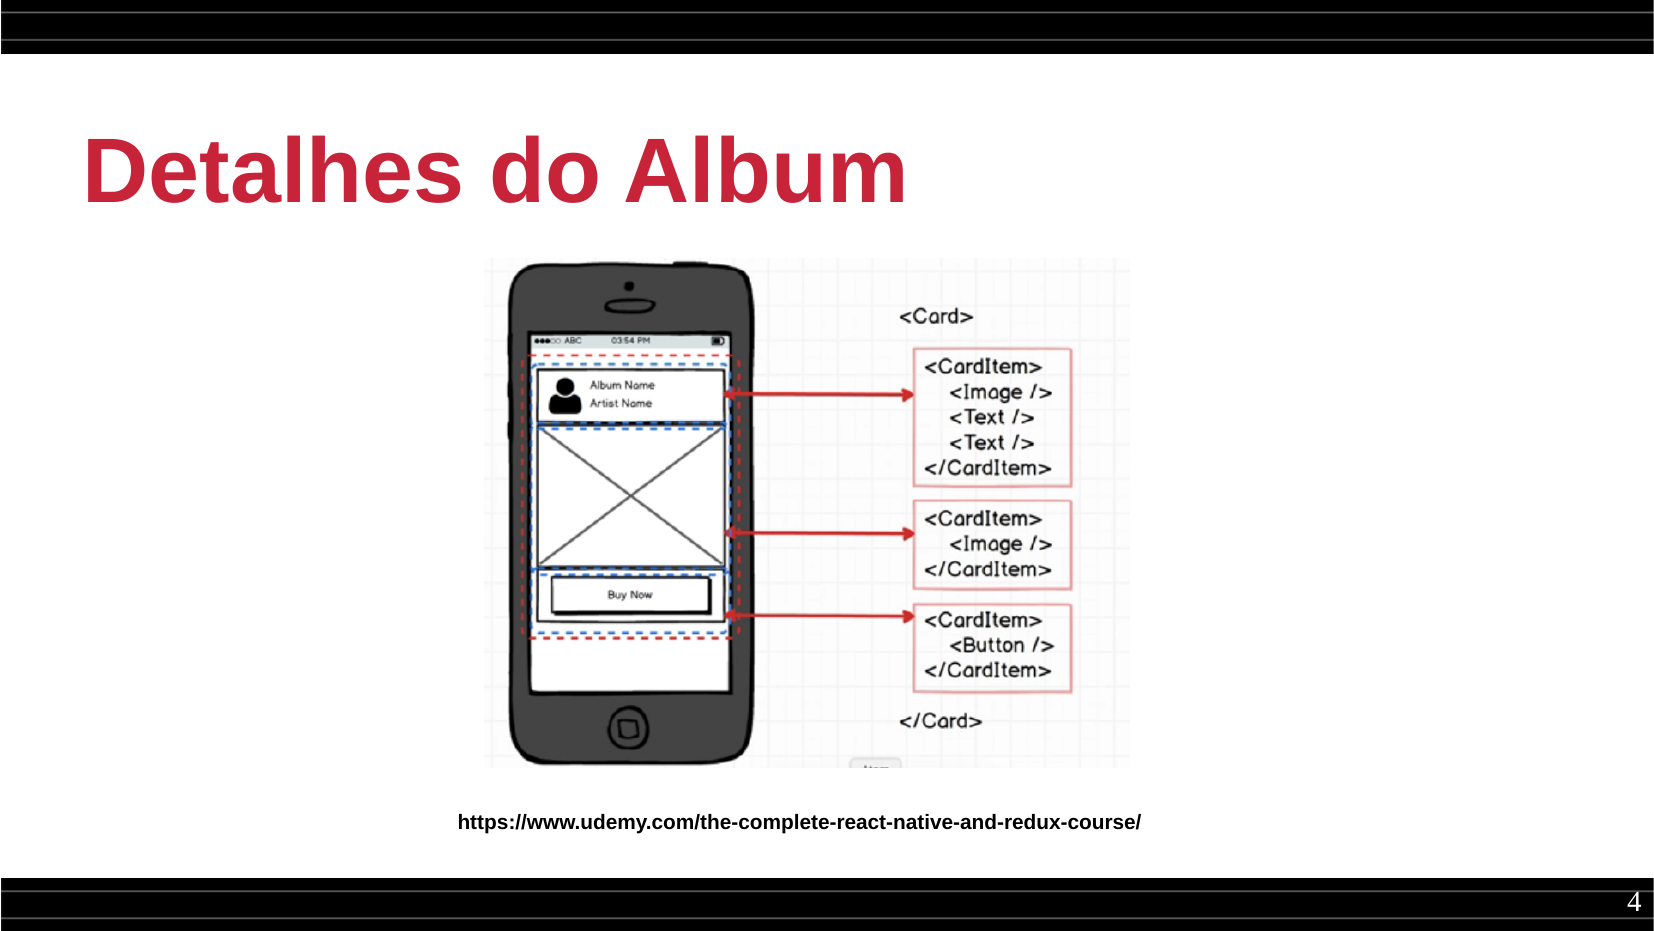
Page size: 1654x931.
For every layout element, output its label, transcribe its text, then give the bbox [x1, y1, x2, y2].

picture [484, 258, 1130, 768]
picture [1, 0, 1654, 54]
title Detalhes do Album [82, 92, 1571, 249]
picture [1, 878, 1654, 931]
text_box https://www.udemy.com/the-complete-react-native-and-redux-course/ [437, 803, 1204, 842]
